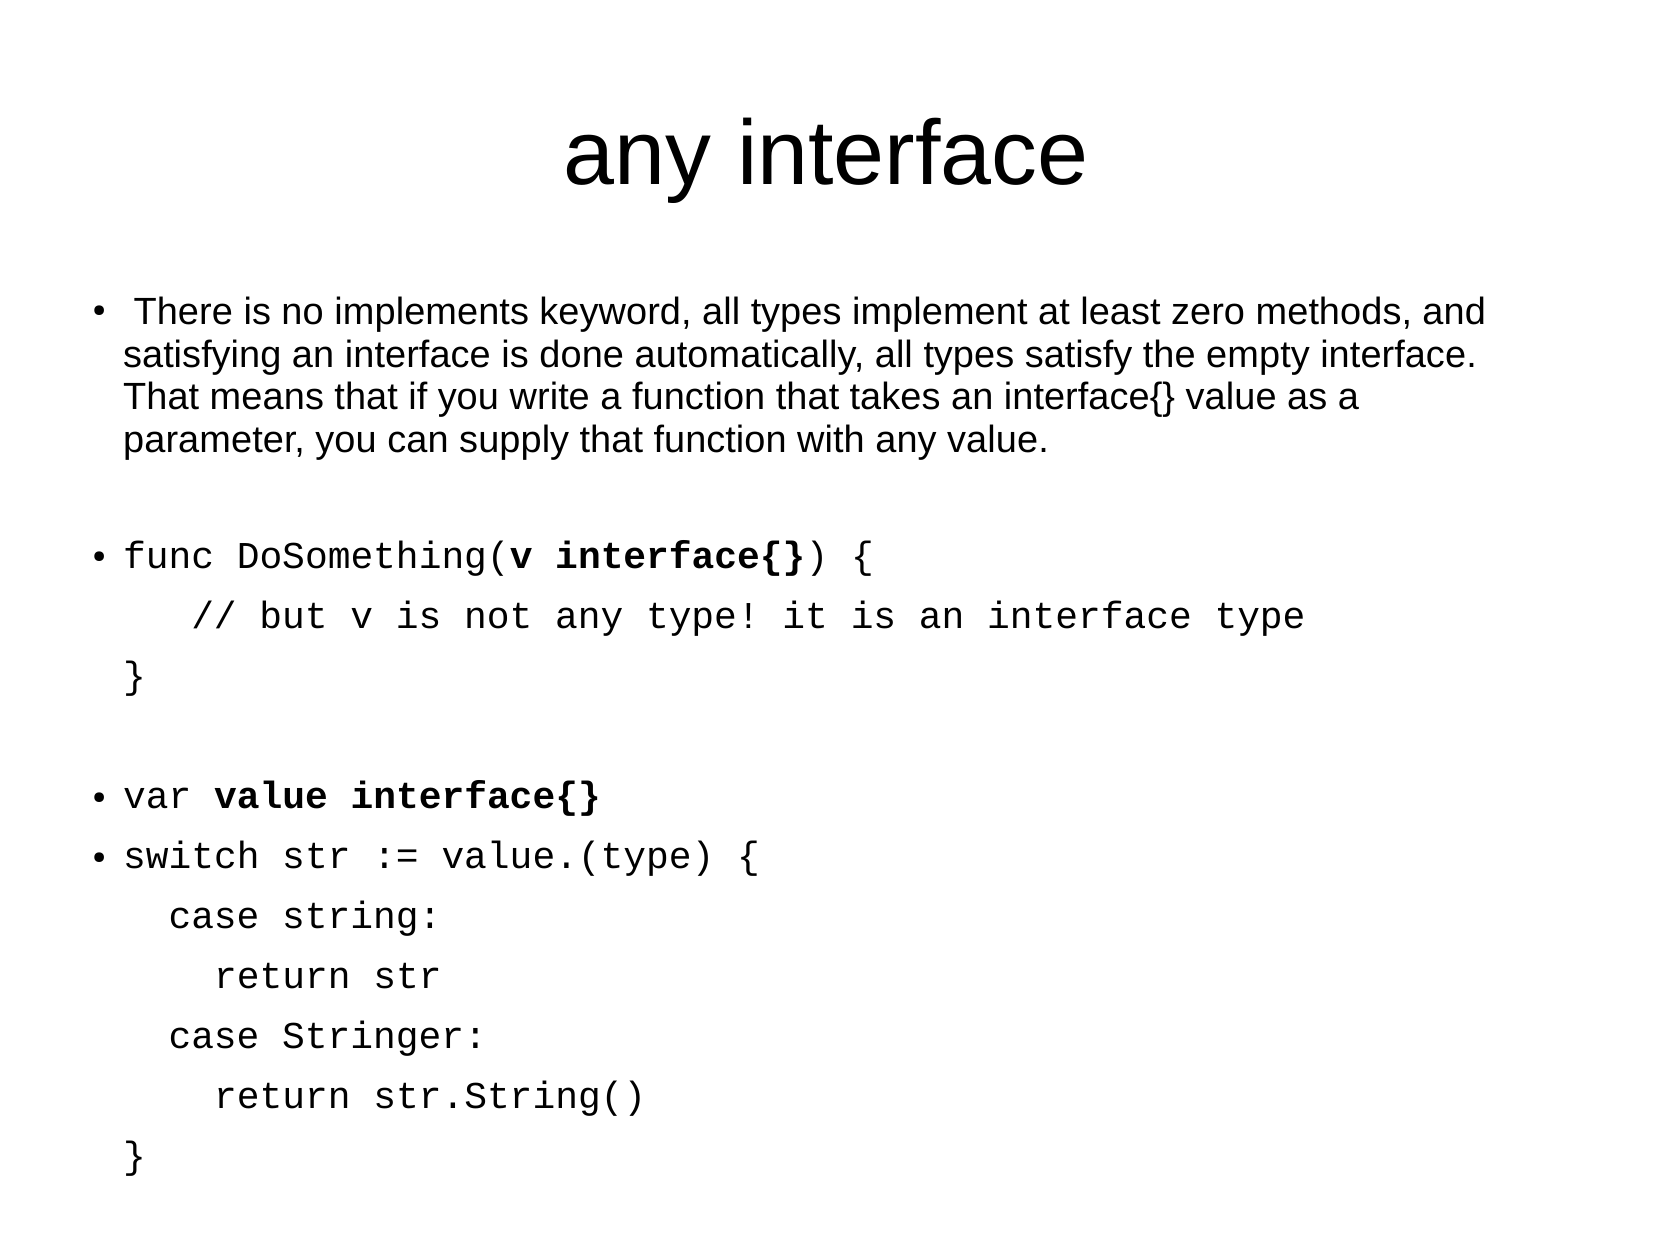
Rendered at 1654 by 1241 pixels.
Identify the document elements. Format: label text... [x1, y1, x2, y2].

list There is no implements keyword, all types implement at least zero methods, and satisfying an interface is done automatically, all types satisfy the empty interface. That means that if you write a function that takes an interface{} value as a parameter, you can supply that function with any value. func DoSomething(v interface{}) { // but v is not any type! it is an interface type } var value interface{} switch str := value.(type) { case string: return str case Stringer: return str.String() } [82, 290, 1538, 1193]
title any interface [82, 49, 1571, 257]
